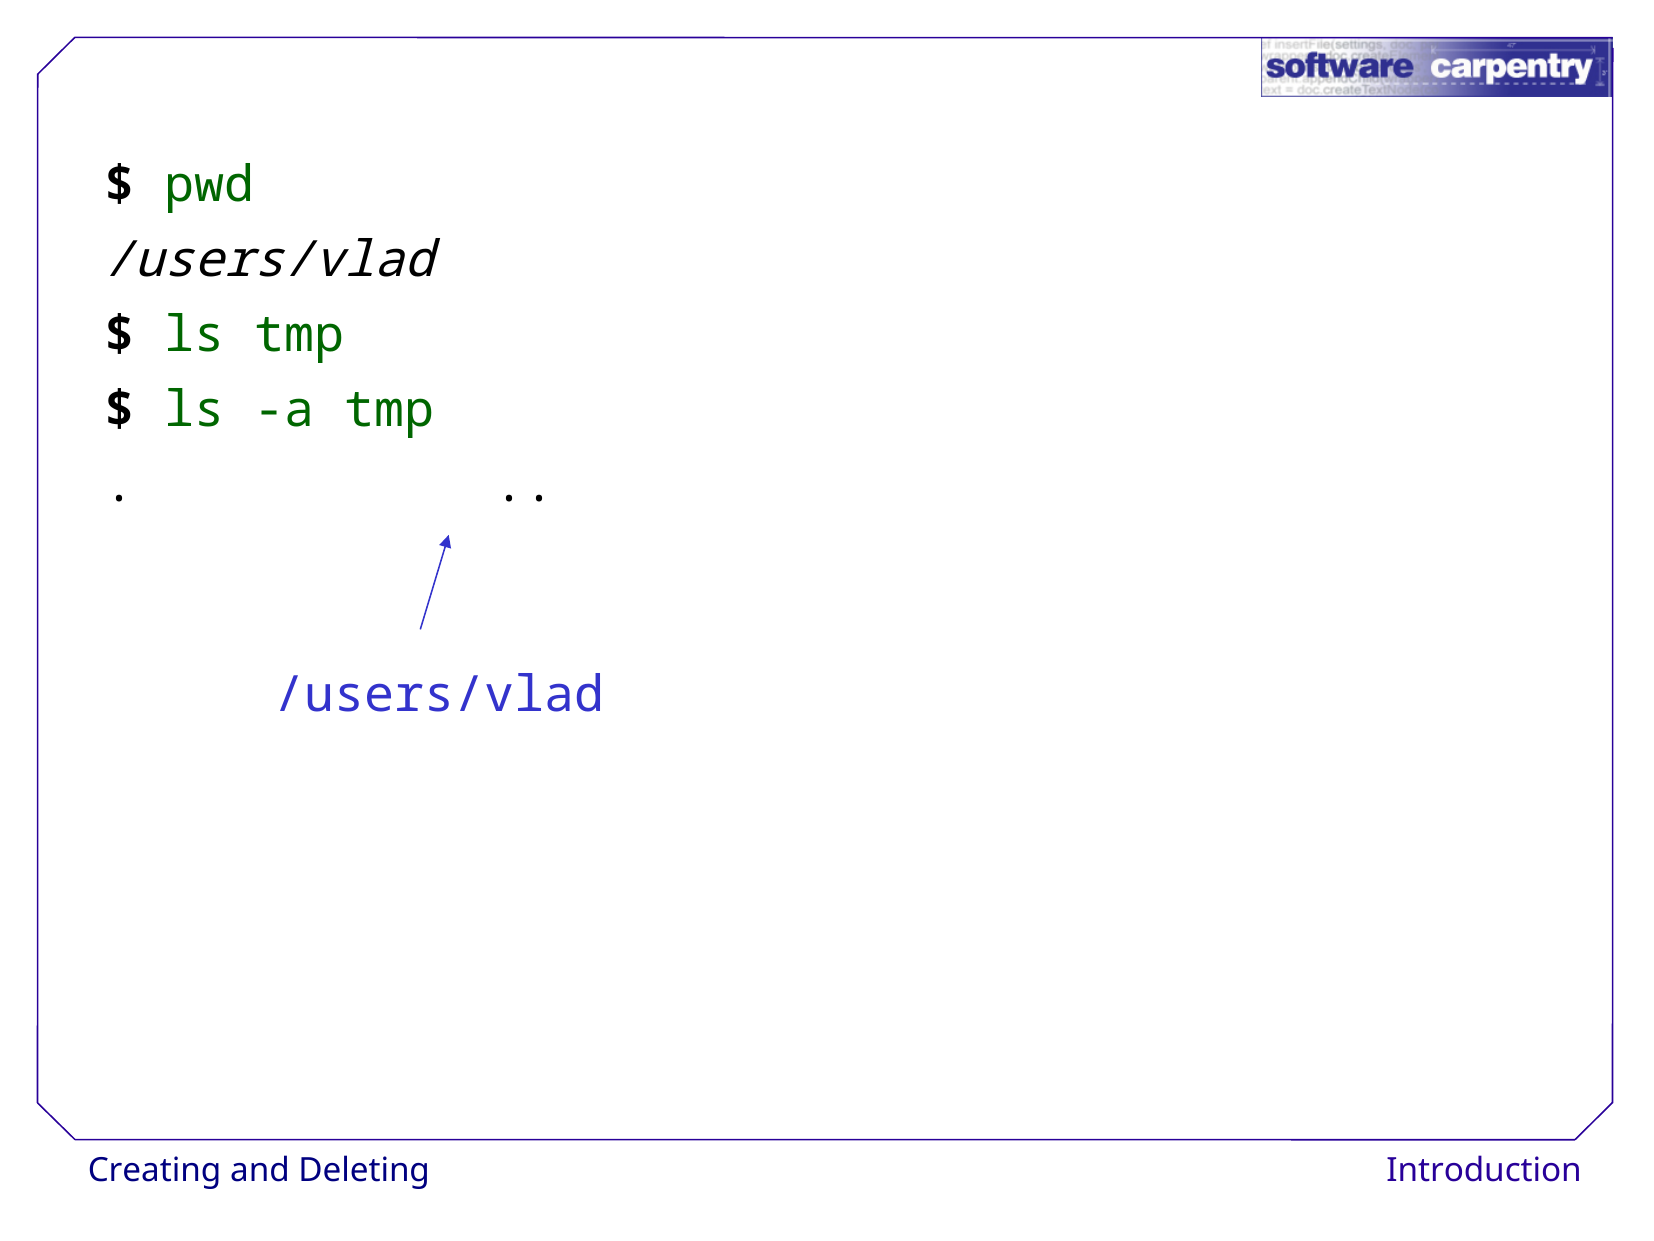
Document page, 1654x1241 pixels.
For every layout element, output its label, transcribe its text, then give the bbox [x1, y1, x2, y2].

text_box /users/vlad [259, 639, 572, 744]
text_box $ pwd /users/vlad $ ls tmp $ ls -a tmp . .. [89, 128, 1512, 1037]
picture [1261, 39, 1613, 97]
